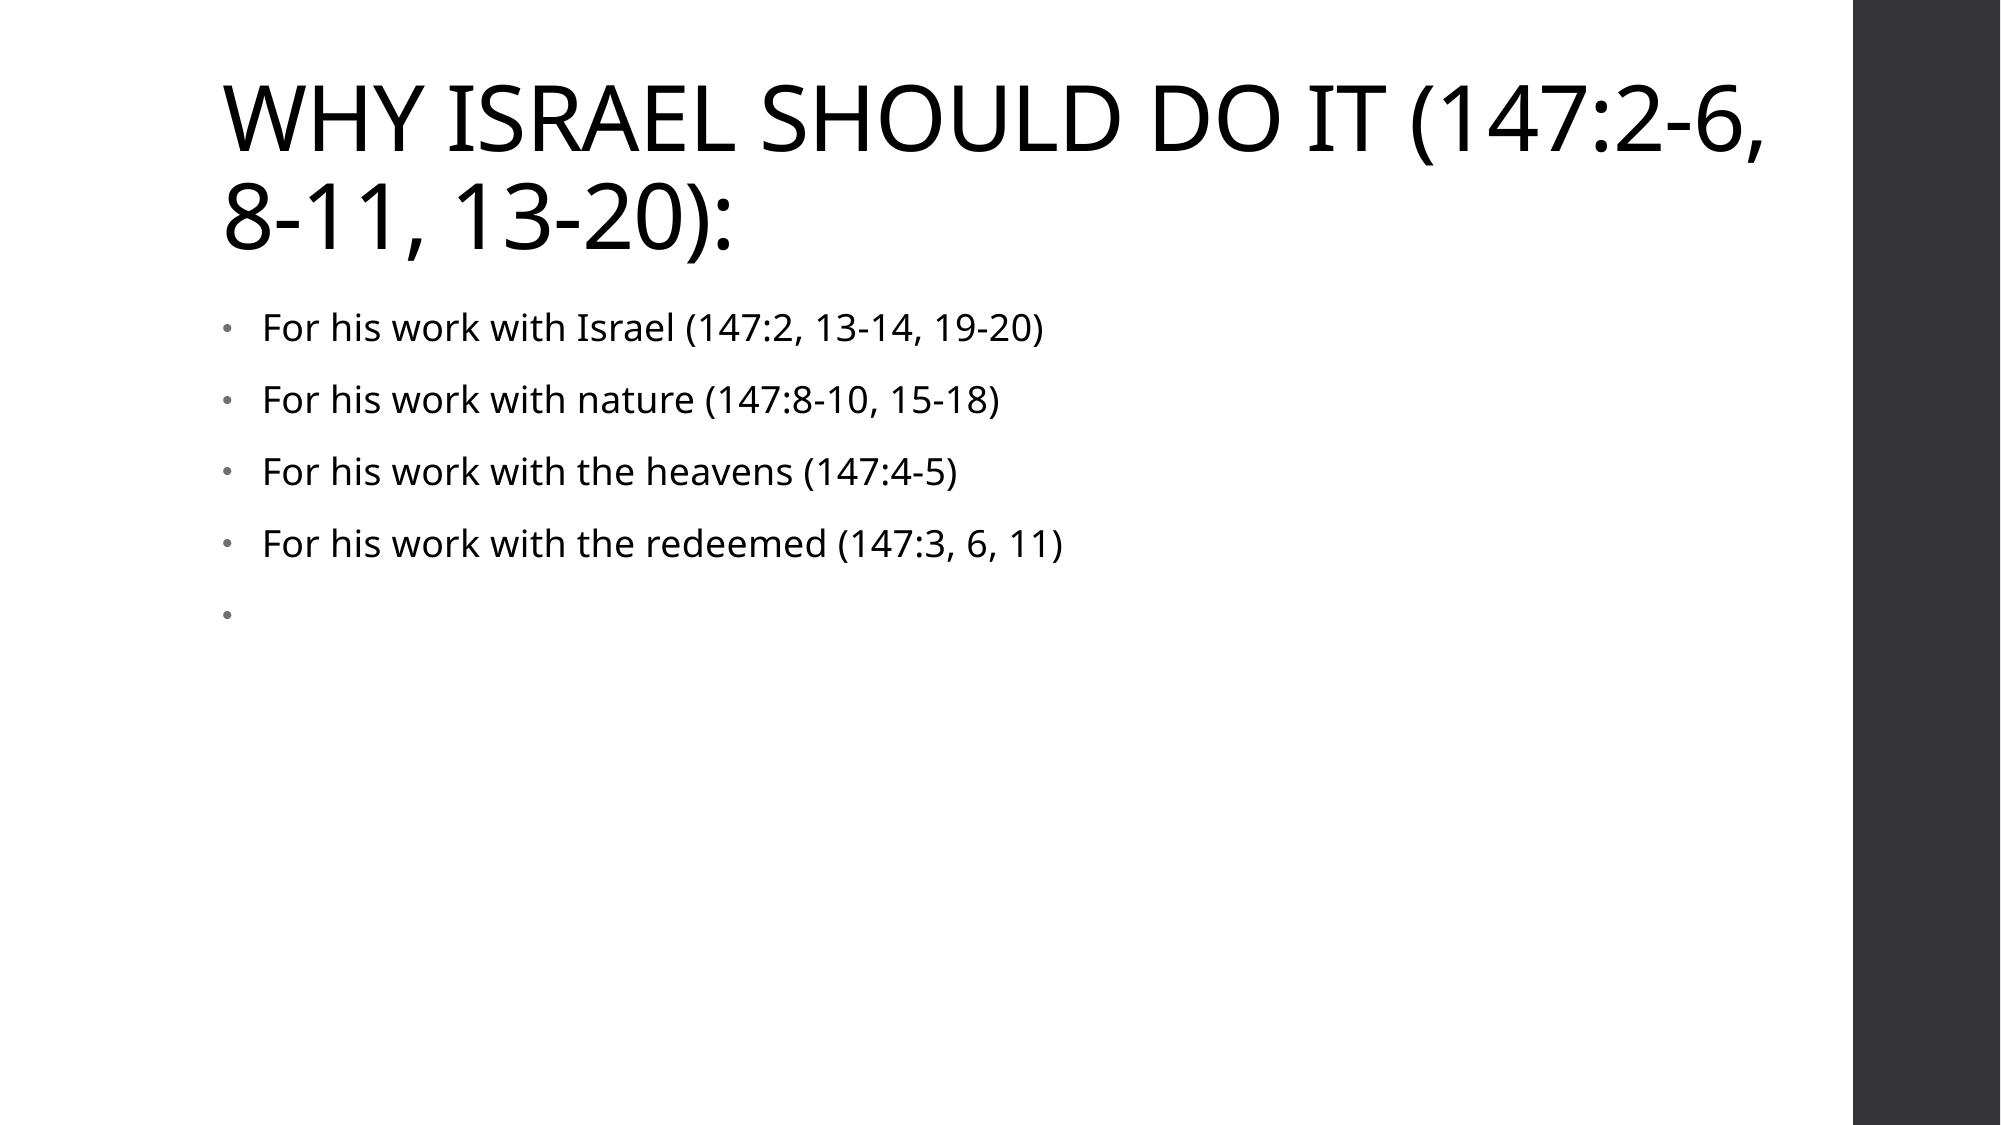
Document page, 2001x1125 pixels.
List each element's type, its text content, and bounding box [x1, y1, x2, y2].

title WHY ISRAEL SHOULD DO IT (147:2-6, 8-11, 13-20): [206, 60, 1797, 278]
list For his work with Israel (147:2, 13-14, 19-20) For his work with nature (147:8-10, 15-18) For his work with the heavens (147:4-5) For his work with the redeemed (147:3, 6, 11) [206, 299, 1617, 1014]
